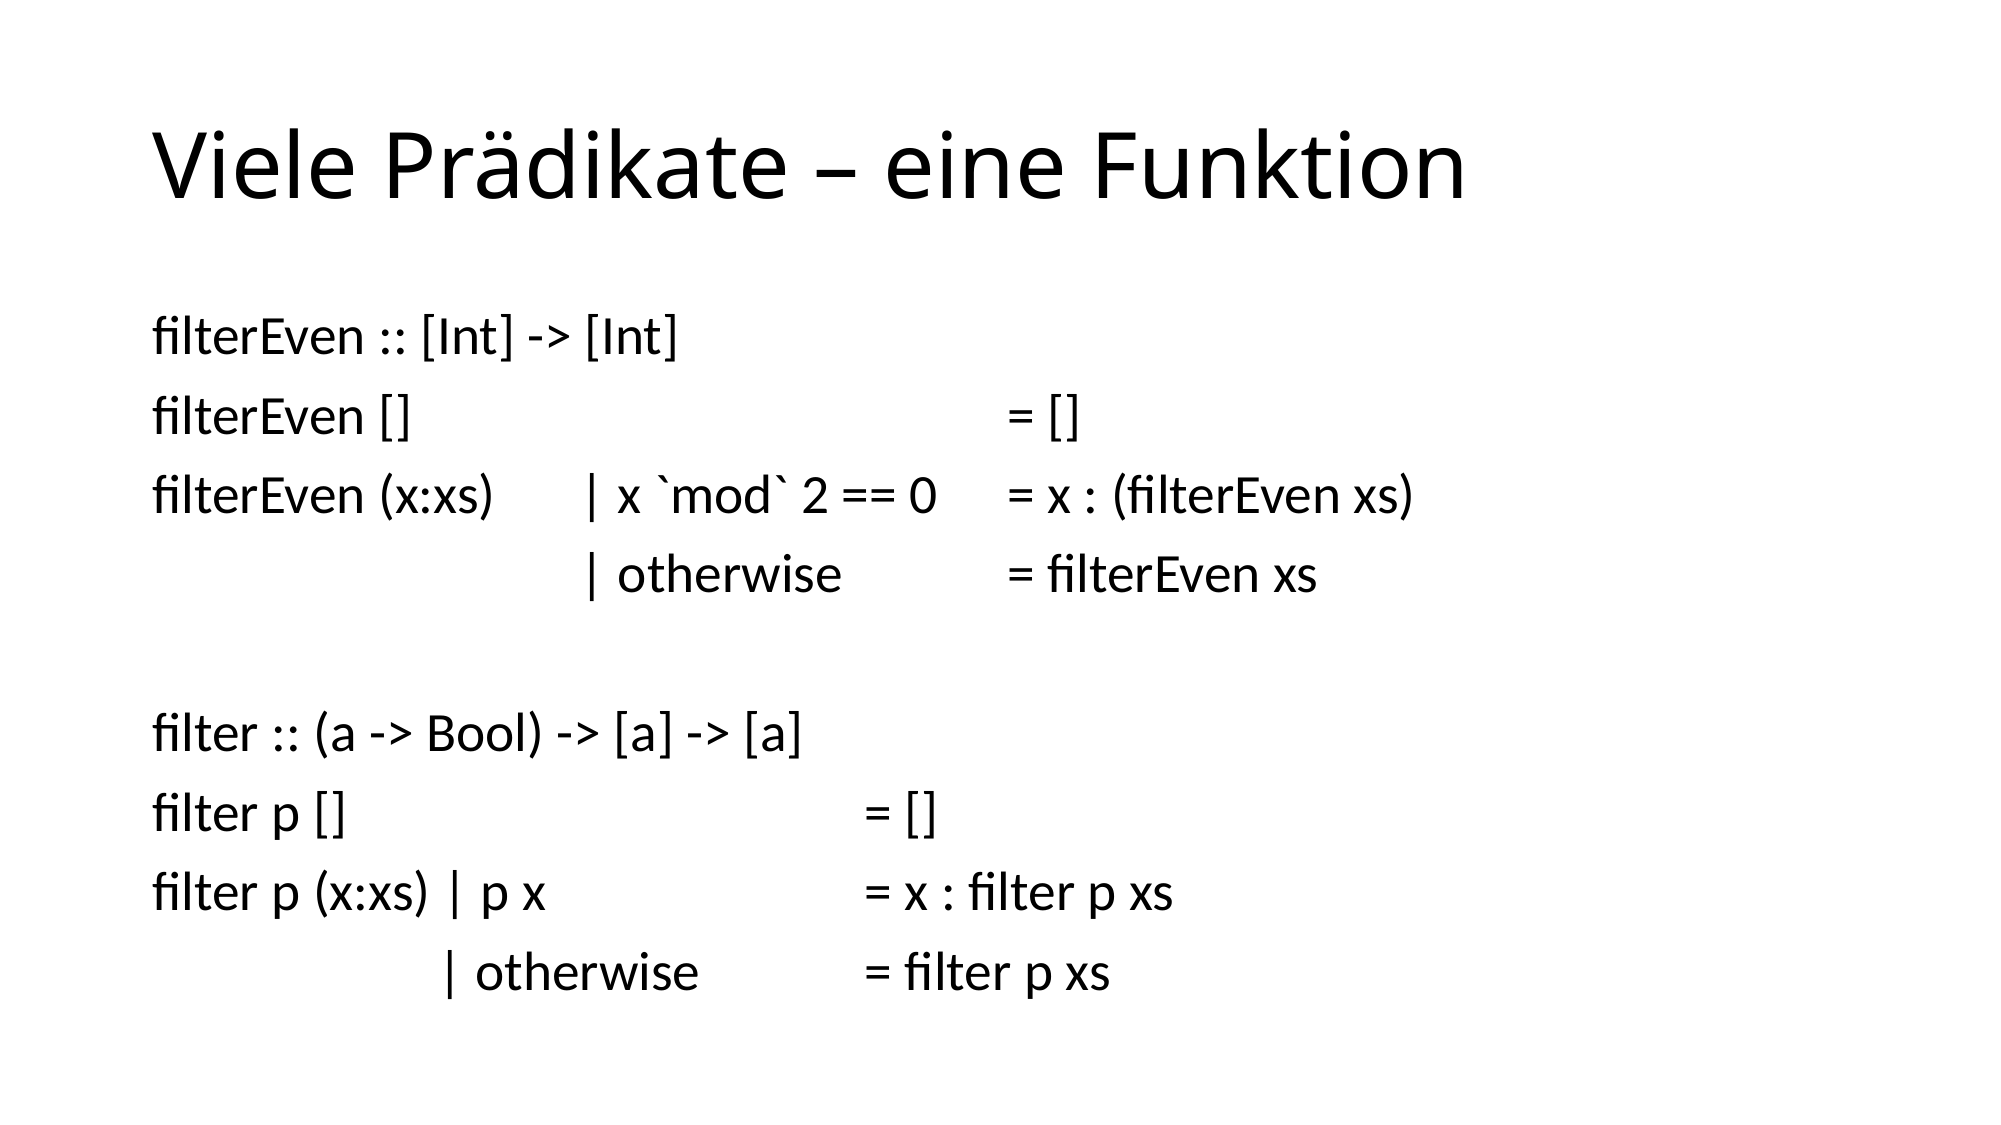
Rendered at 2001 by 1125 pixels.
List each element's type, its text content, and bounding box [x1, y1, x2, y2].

title Viele Prädikate – eine Funktion [137, 59, 1863, 278]
list filterEven :: [Int] -> [Int] filterEven [] = [] filterEven (x:xs) | x `mod` 2 == 0 = x : (filterEven xs) | otherwise = filterEven xs filter :: (a -> Bool) -> [a] -> [a] filter p [] = [] filter p (x:xs) | p x = x : filter p xs | otherwise = filter p xs [137, 299, 1863, 1014]
